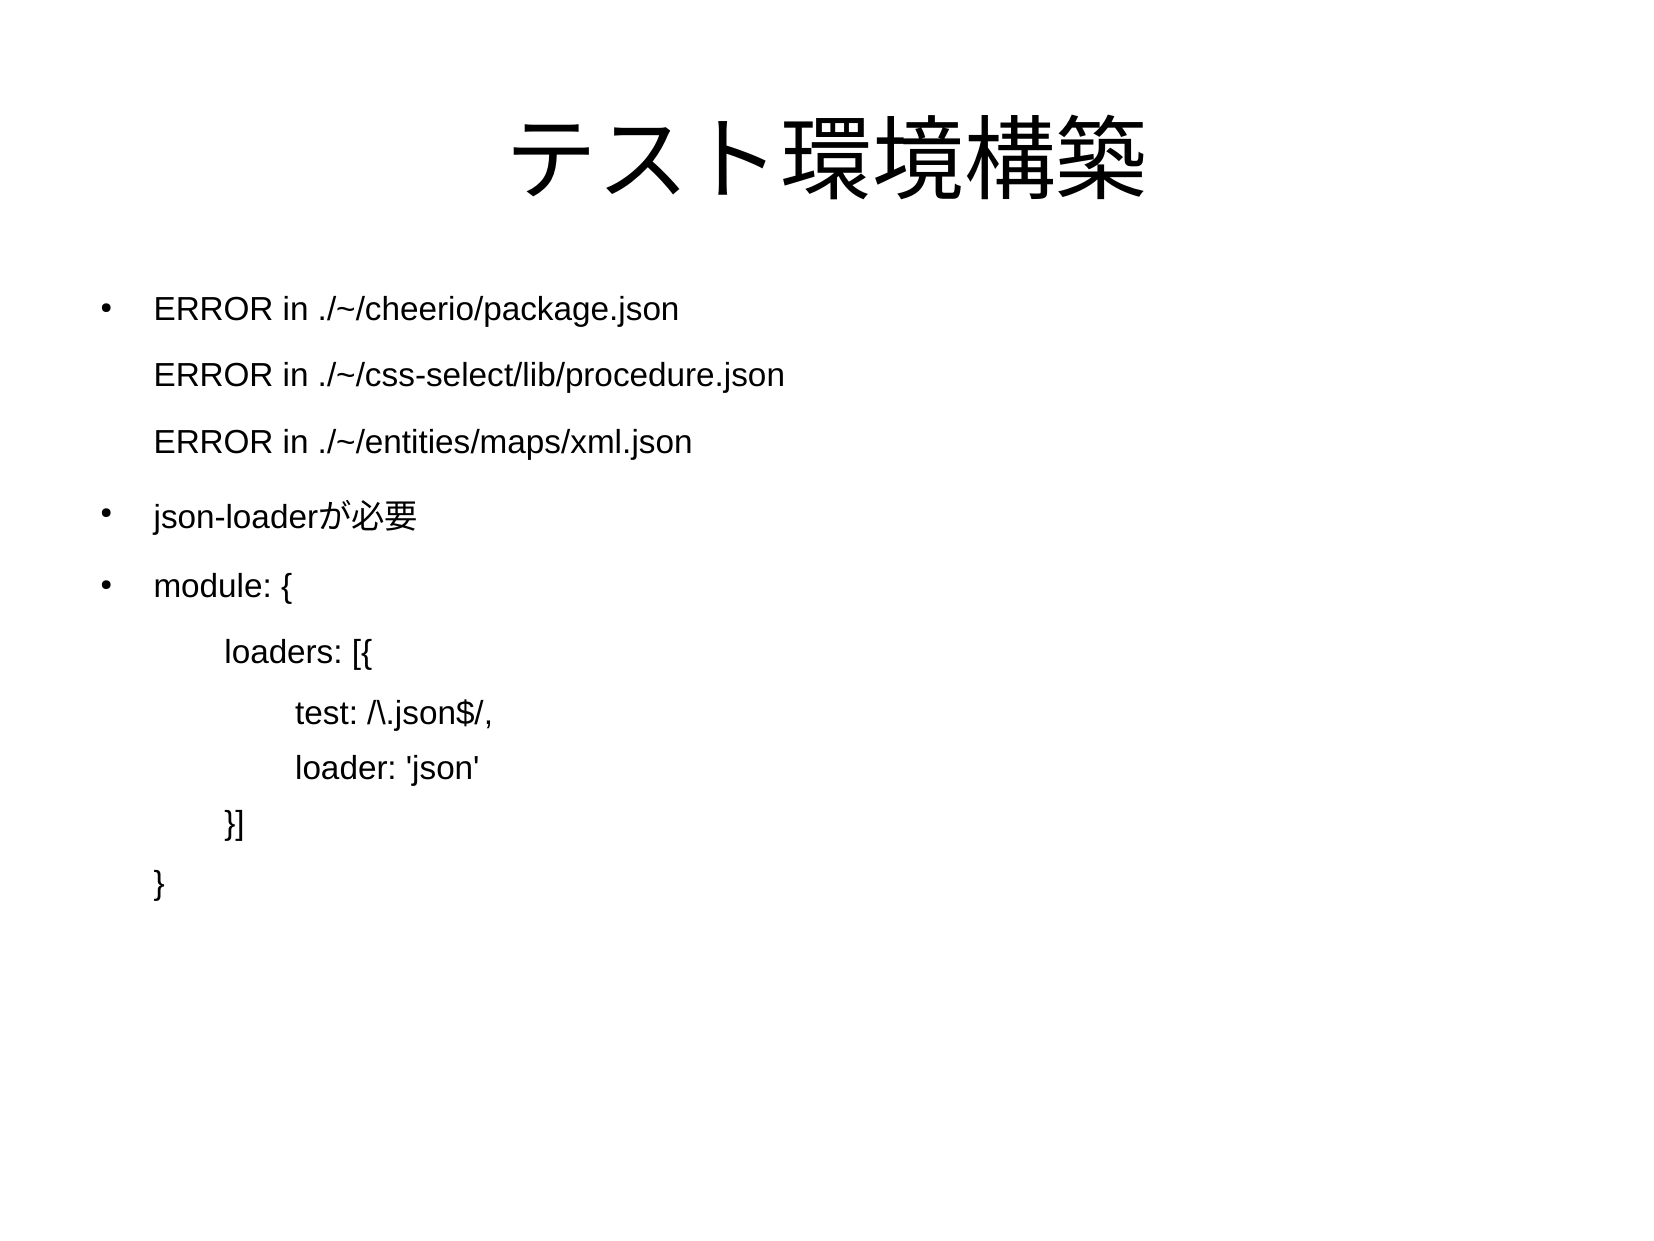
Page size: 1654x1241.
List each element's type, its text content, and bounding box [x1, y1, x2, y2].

list ERROR in ./~/cheerio/package.json ERROR in ./~/css-select/lib/procedure.json ERROR in ./~/entities/maps/xml.json json-loaderが必要 module: { loaders: [{ test: /\.json$/, loader: 'json' }] } [82, 290, 1571, 1010]
title テスト環境構築 [82, 49, 1571, 257]
